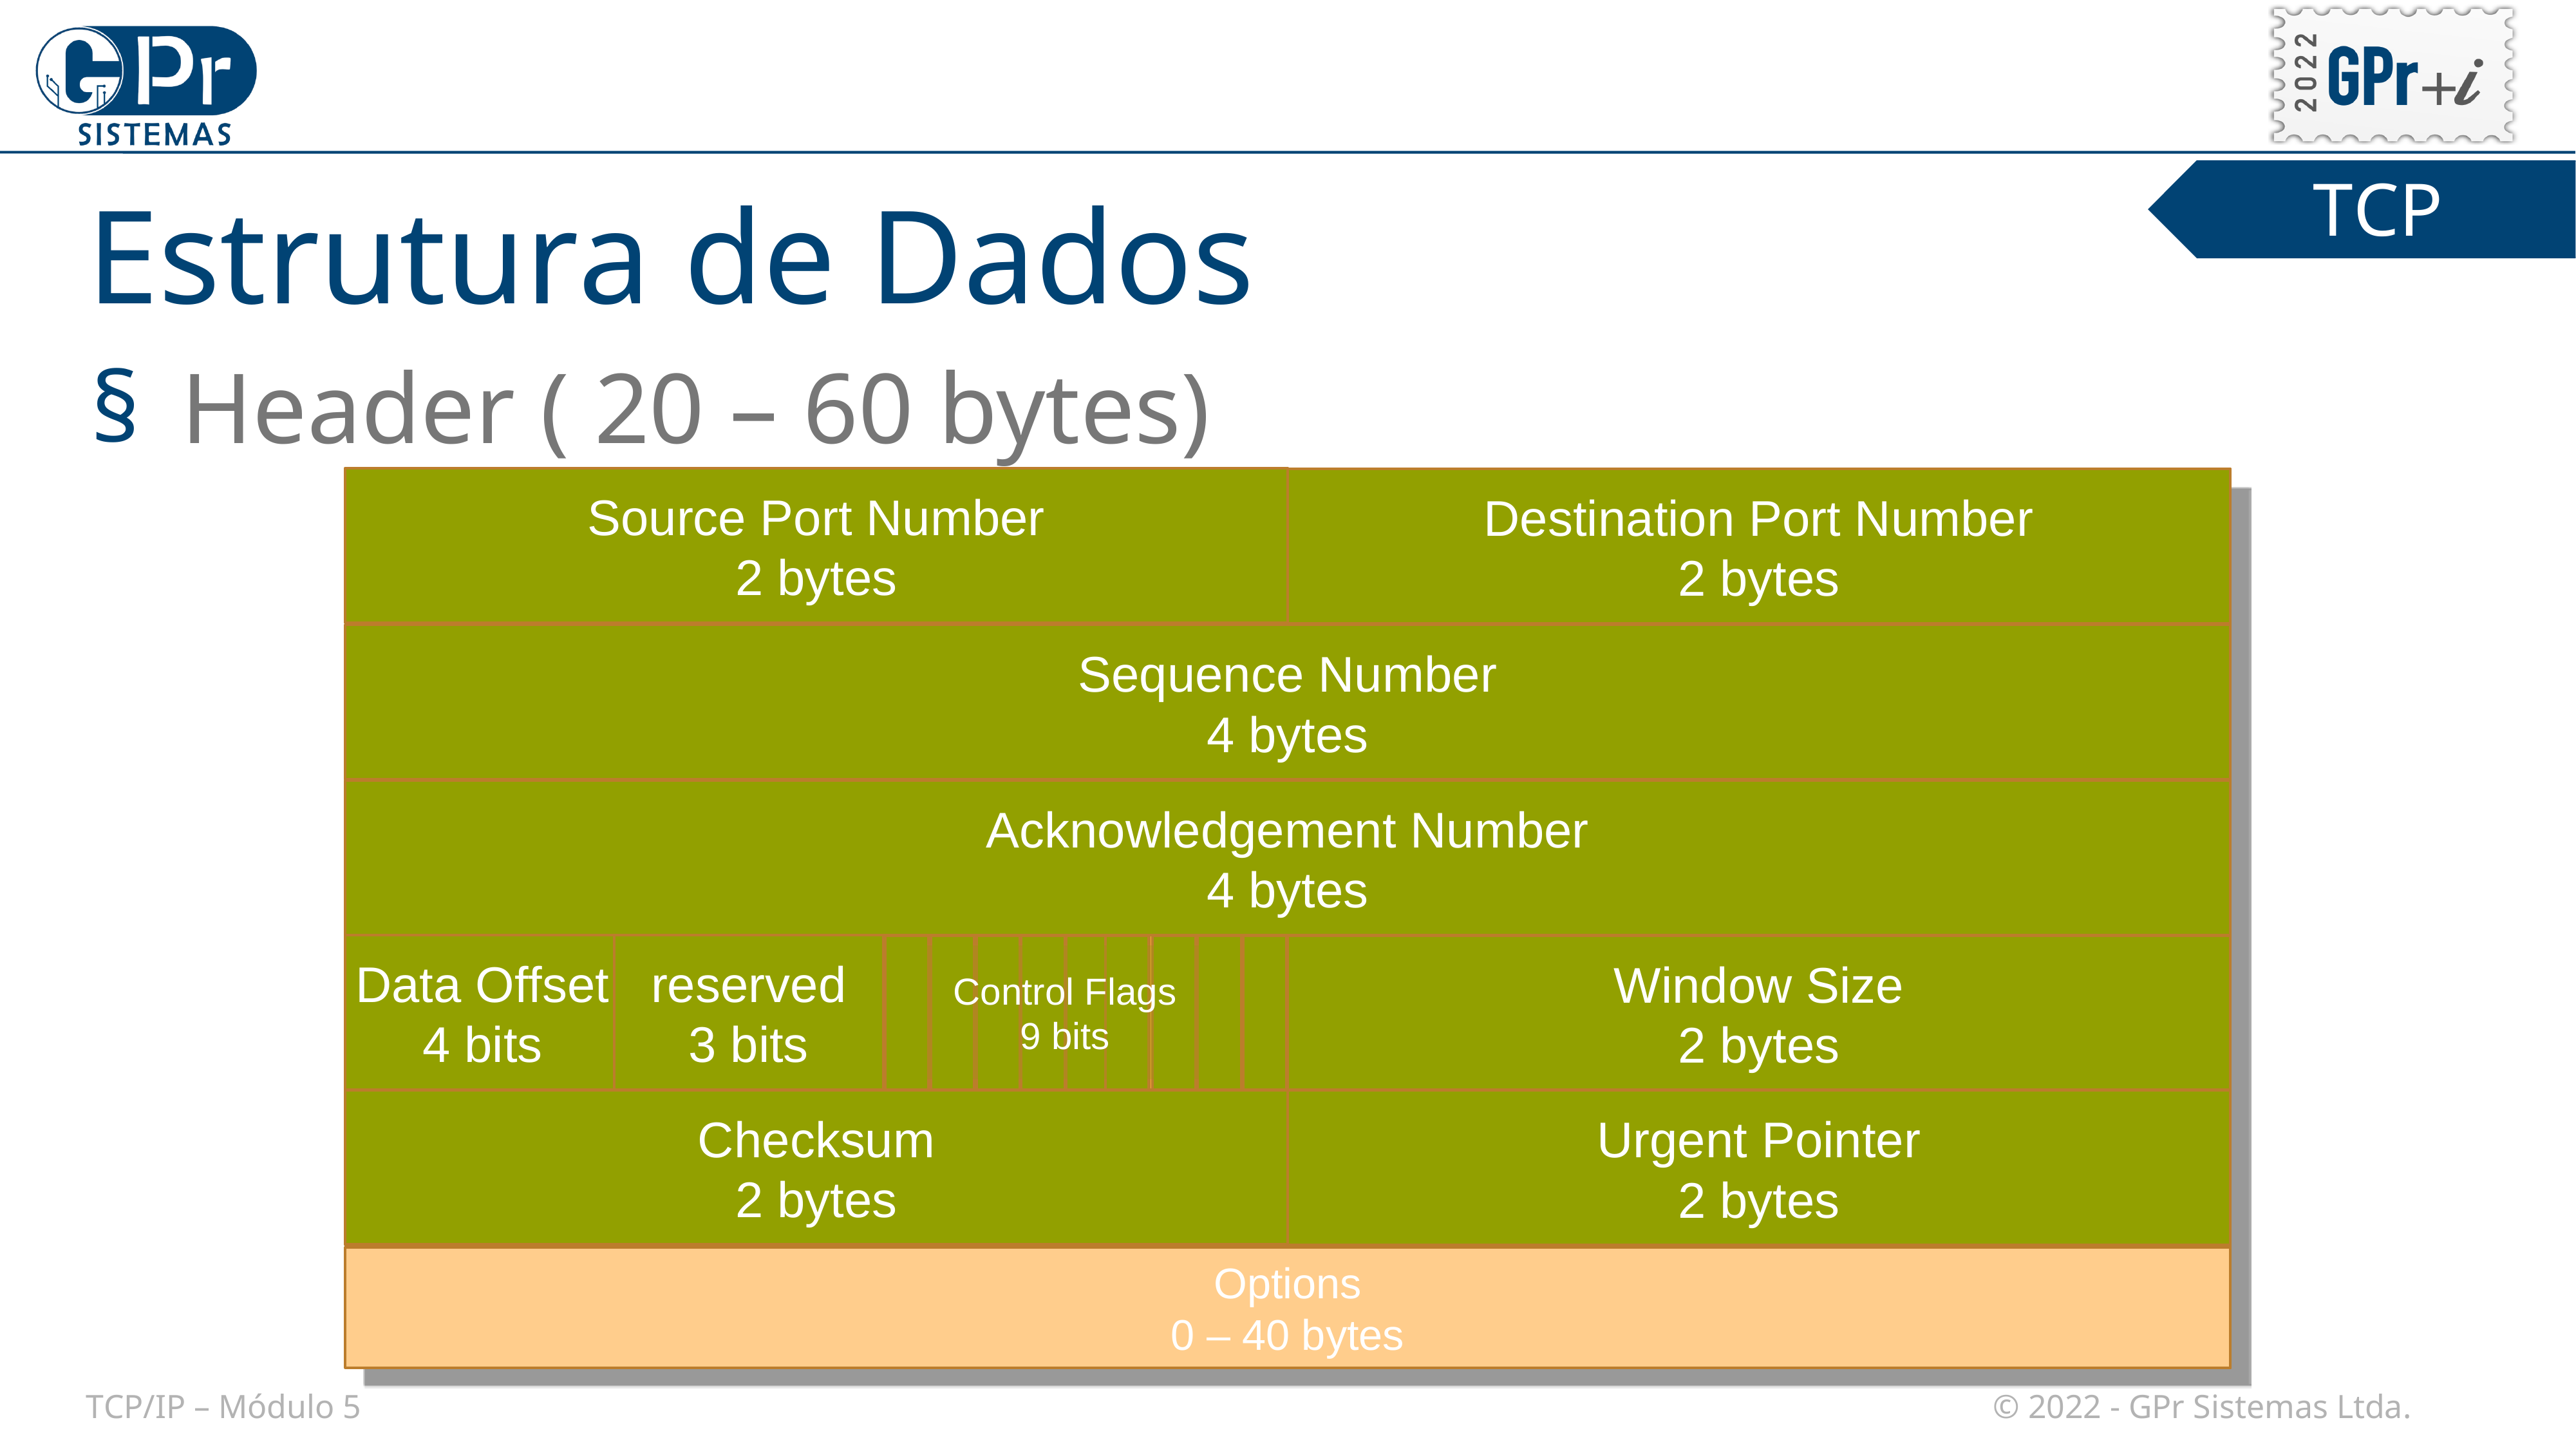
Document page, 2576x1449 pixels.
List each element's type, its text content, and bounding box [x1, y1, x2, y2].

text_box Sequence Number 4 bytes [345, 625, 2230, 779]
list Header ( 20 – 60 bytes) [80, 319, 2496, 1382]
text_box Data Offset 4 bits [345, 935, 614, 1090]
text_box Source Port Number 2 bytes [345, 468, 1288, 623]
text_box [346, 1245, 2230, 1247]
text_box Options 0 – 40 bytes [345, 1247, 2230, 1368]
picture [34, 26, 257, 147]
text_box TCP [2219, 157, 2537, 256]
text_box Acknowledgement Number 4 bytes [345, 781, 2230, 935]
text_box [346, 935, 2230, 1090]
picture [2268, 4, 2519, 145]
text_box Checksum 2 bytes [345, 1090, 1288, 1245]
text_box Window Size 2 bytes [1288, 936, 2230, 1090]
text_box Urgent Pointer 2 bytes [1288, 1090, 2230, 1245]
text_box Destination Port Number 2 bytes [1288, 469, 2230, 623]
text_box Control Flags 9 bits [927, 945, 1203, 1079]
list Estrutura de Dados [81, 169, 2496, 343]
text_box [2148, 160, 2576, 258]
text_box reserved 3 bits [614, 935, 883, 1090]
